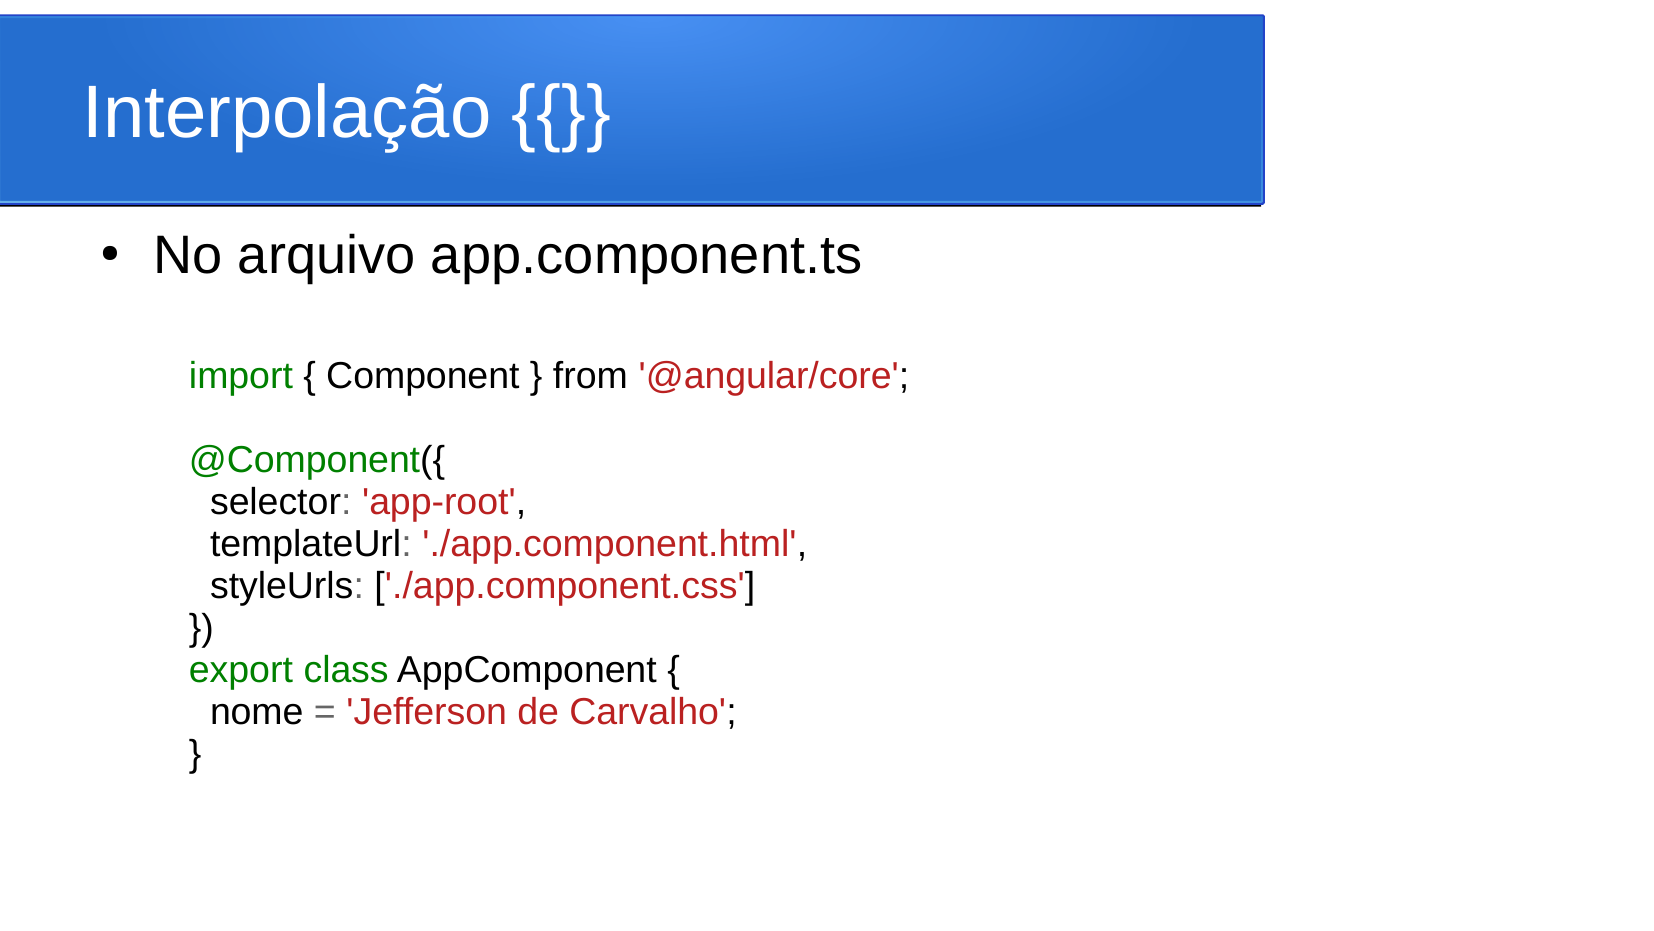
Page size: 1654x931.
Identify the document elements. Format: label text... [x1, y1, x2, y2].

list No arquivo app.component.ts [82, 224, 1571, 764]
title Interpolação {{}} [82, 35, 1235, 189]
text_box import { Component } from '@angular/core'; @Component({ selector: 'app-root', templateUrl: './app.component.html', styleUrls: ['./app.component.css'] }) export class AppComponent { nome = 'Jefferson de Carvalho'; } [188, 354, 1288, 817]
